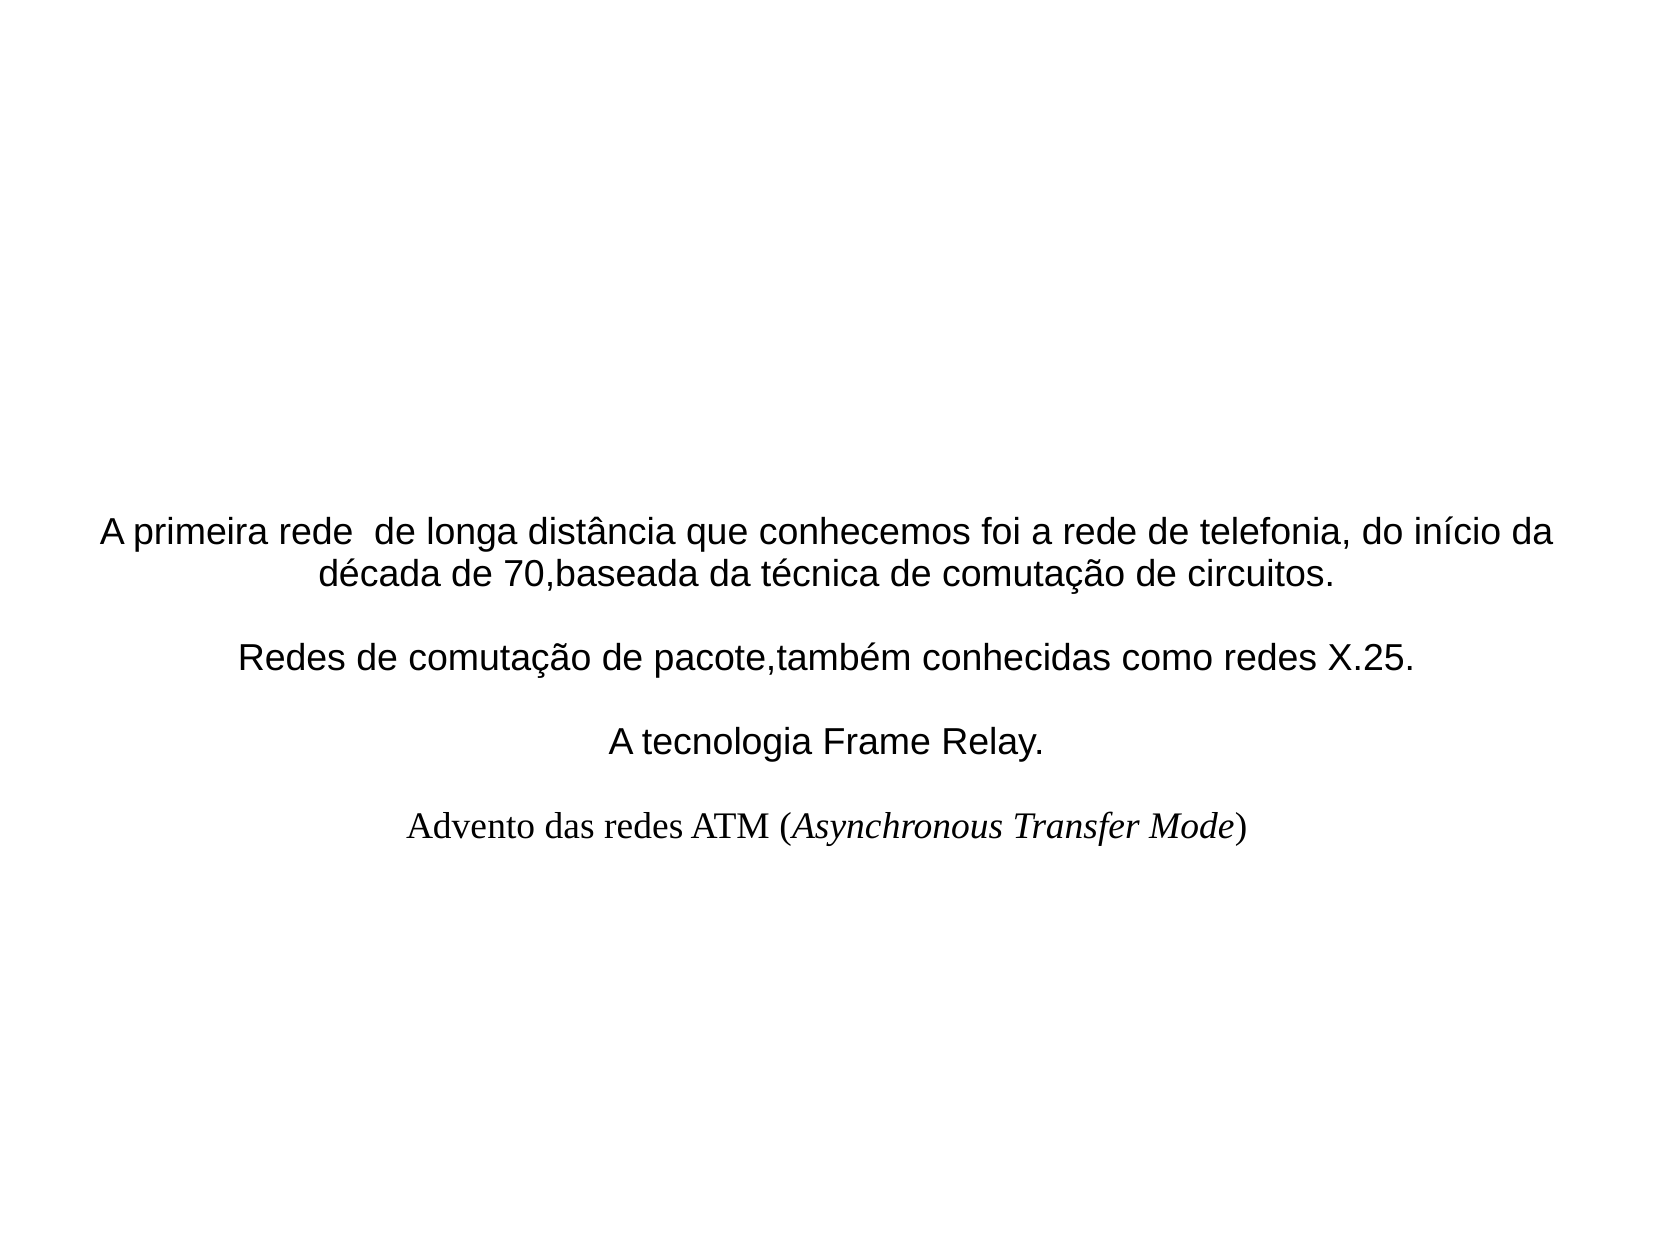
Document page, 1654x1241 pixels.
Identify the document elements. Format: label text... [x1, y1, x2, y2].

subtitle A primeira rede de longa distância que conhecemos foi a rede de telefonia, do início da década de 70,baseada da técnica de comutação de circuitos. Redes de comutação de pacote,também conhecidas como redes X.25. A tecnologia Frame Relay. Advento das redes ATM (Asynchronous Transfer Mode) [82, 297, 1571, 1102]
